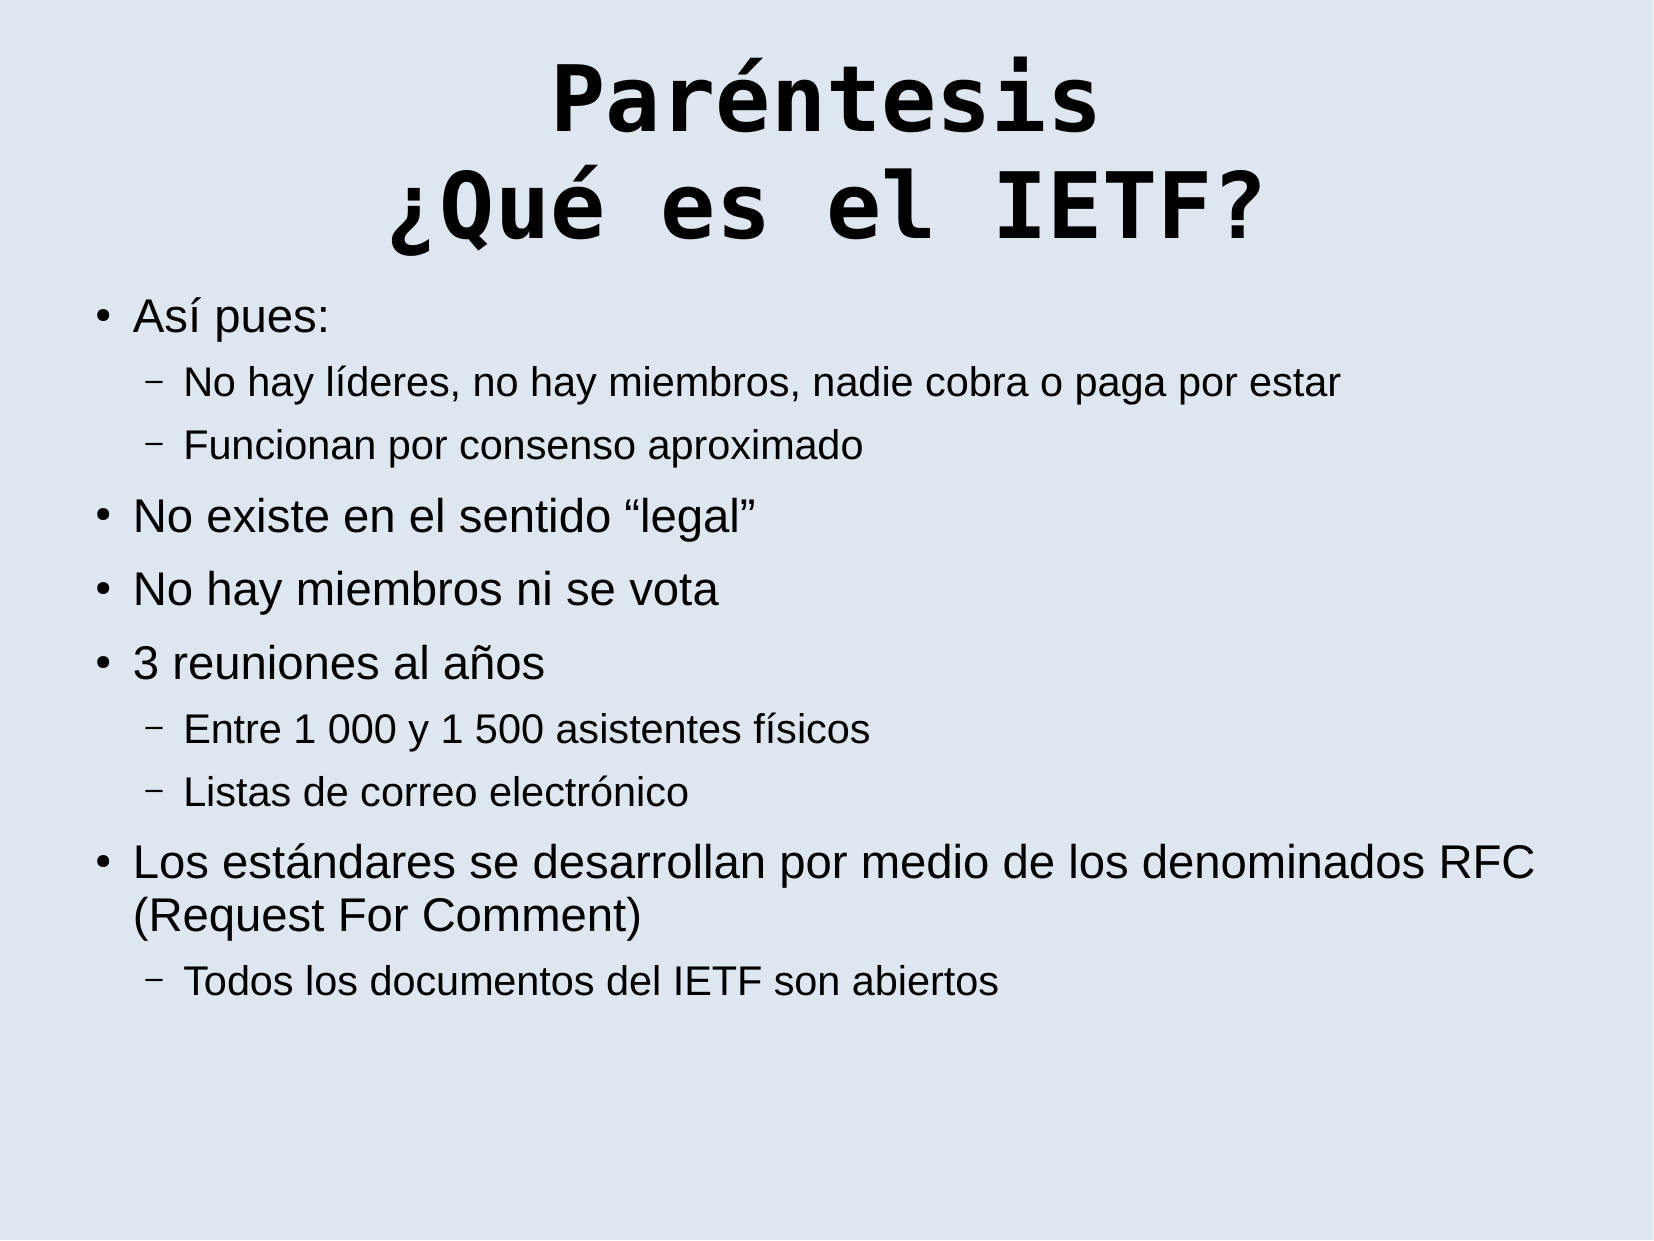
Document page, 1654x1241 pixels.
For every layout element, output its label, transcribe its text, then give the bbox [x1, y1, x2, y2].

title Paréntesis ¿Qué es el IETF? [82, 45, 1571, 261]
list Así pues: No hay líderes, no hay miembros, nadie cobra o paga por estar Funcionan por consenso aproximado No existe en el sentido “legal” No hay miembros ni se vota 3 reuniones al años Entre 1 000 y 1 500 asistentes físicos Listas de correo electrónico Los estándares se desarrollan por medio de los denominados RFC (Request For Comment) Todos los documentos del IETF son abiertos [82, 290, 1571, 1010]
